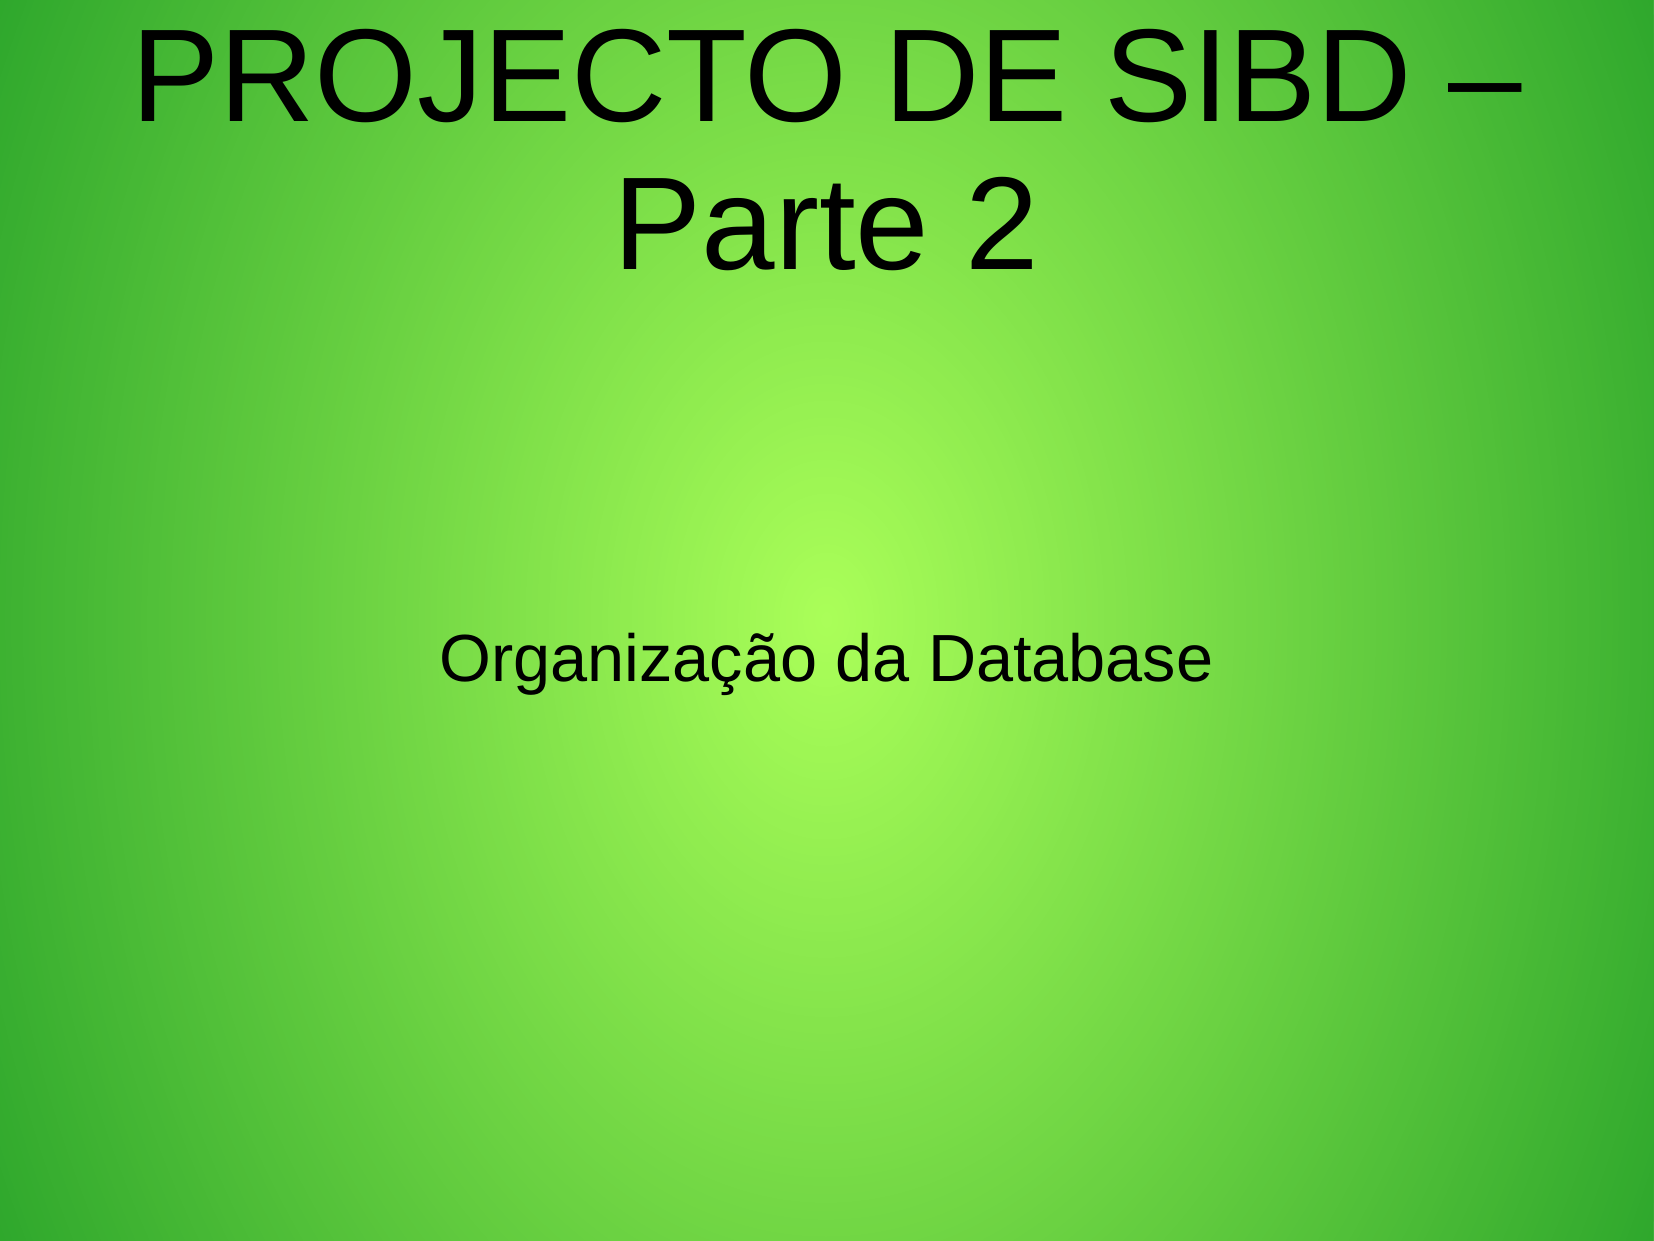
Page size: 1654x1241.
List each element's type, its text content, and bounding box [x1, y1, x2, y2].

subtitle Organização da Database [82, 299, 1571, 1019]
title PROJECTO DE SIBD – Parte 2 [82, 2, 1571, 298]
